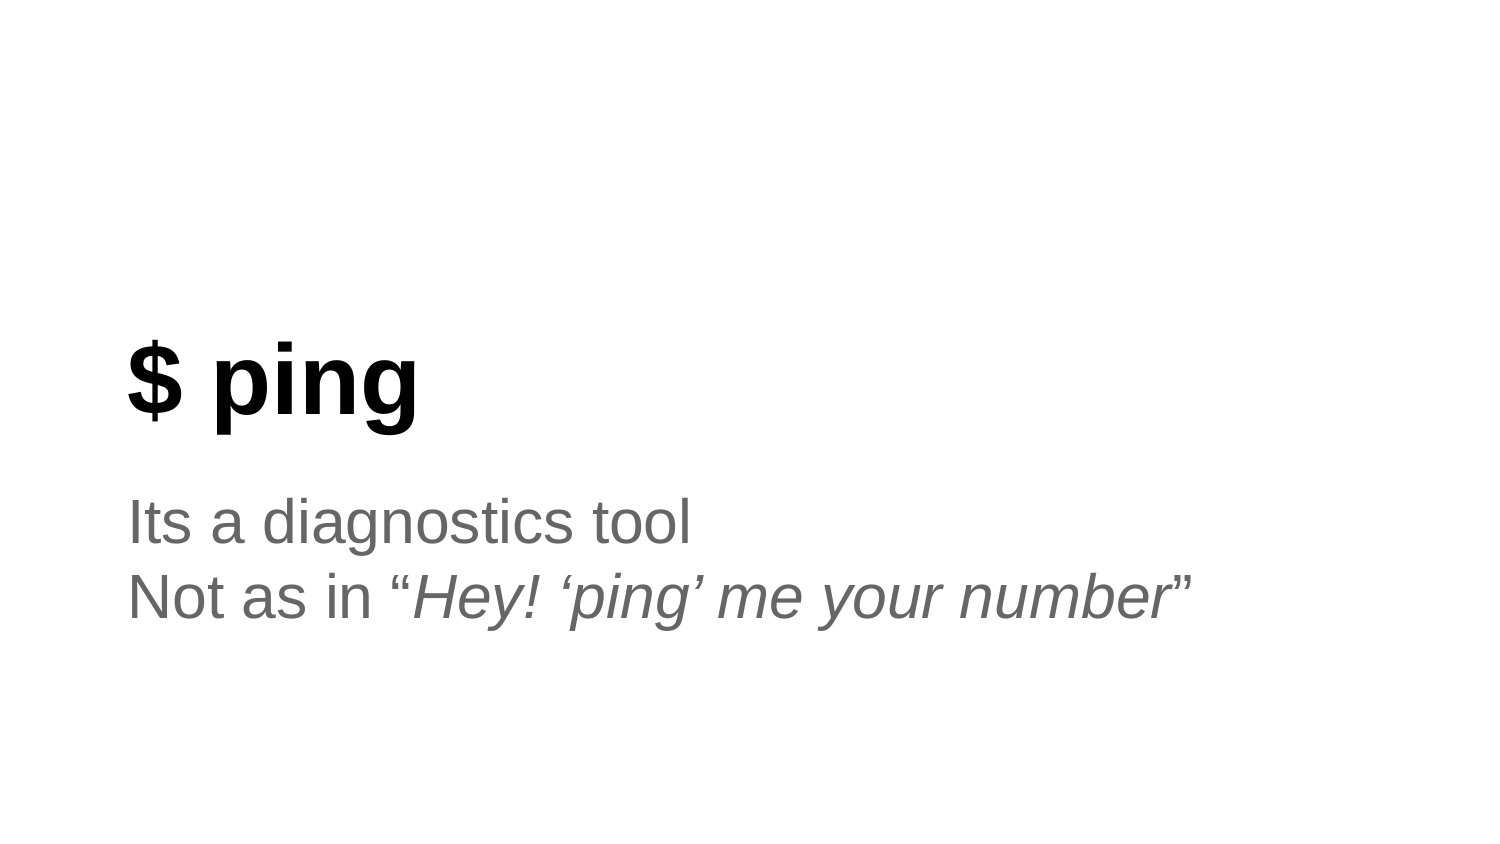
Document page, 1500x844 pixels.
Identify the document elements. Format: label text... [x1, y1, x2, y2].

title $ ping [112, 259, 1388, 450]
subtitle Its a diagnostics tool Not as in “Hey! ‘ping’ me your number” [112, 465, 1388, 595]
